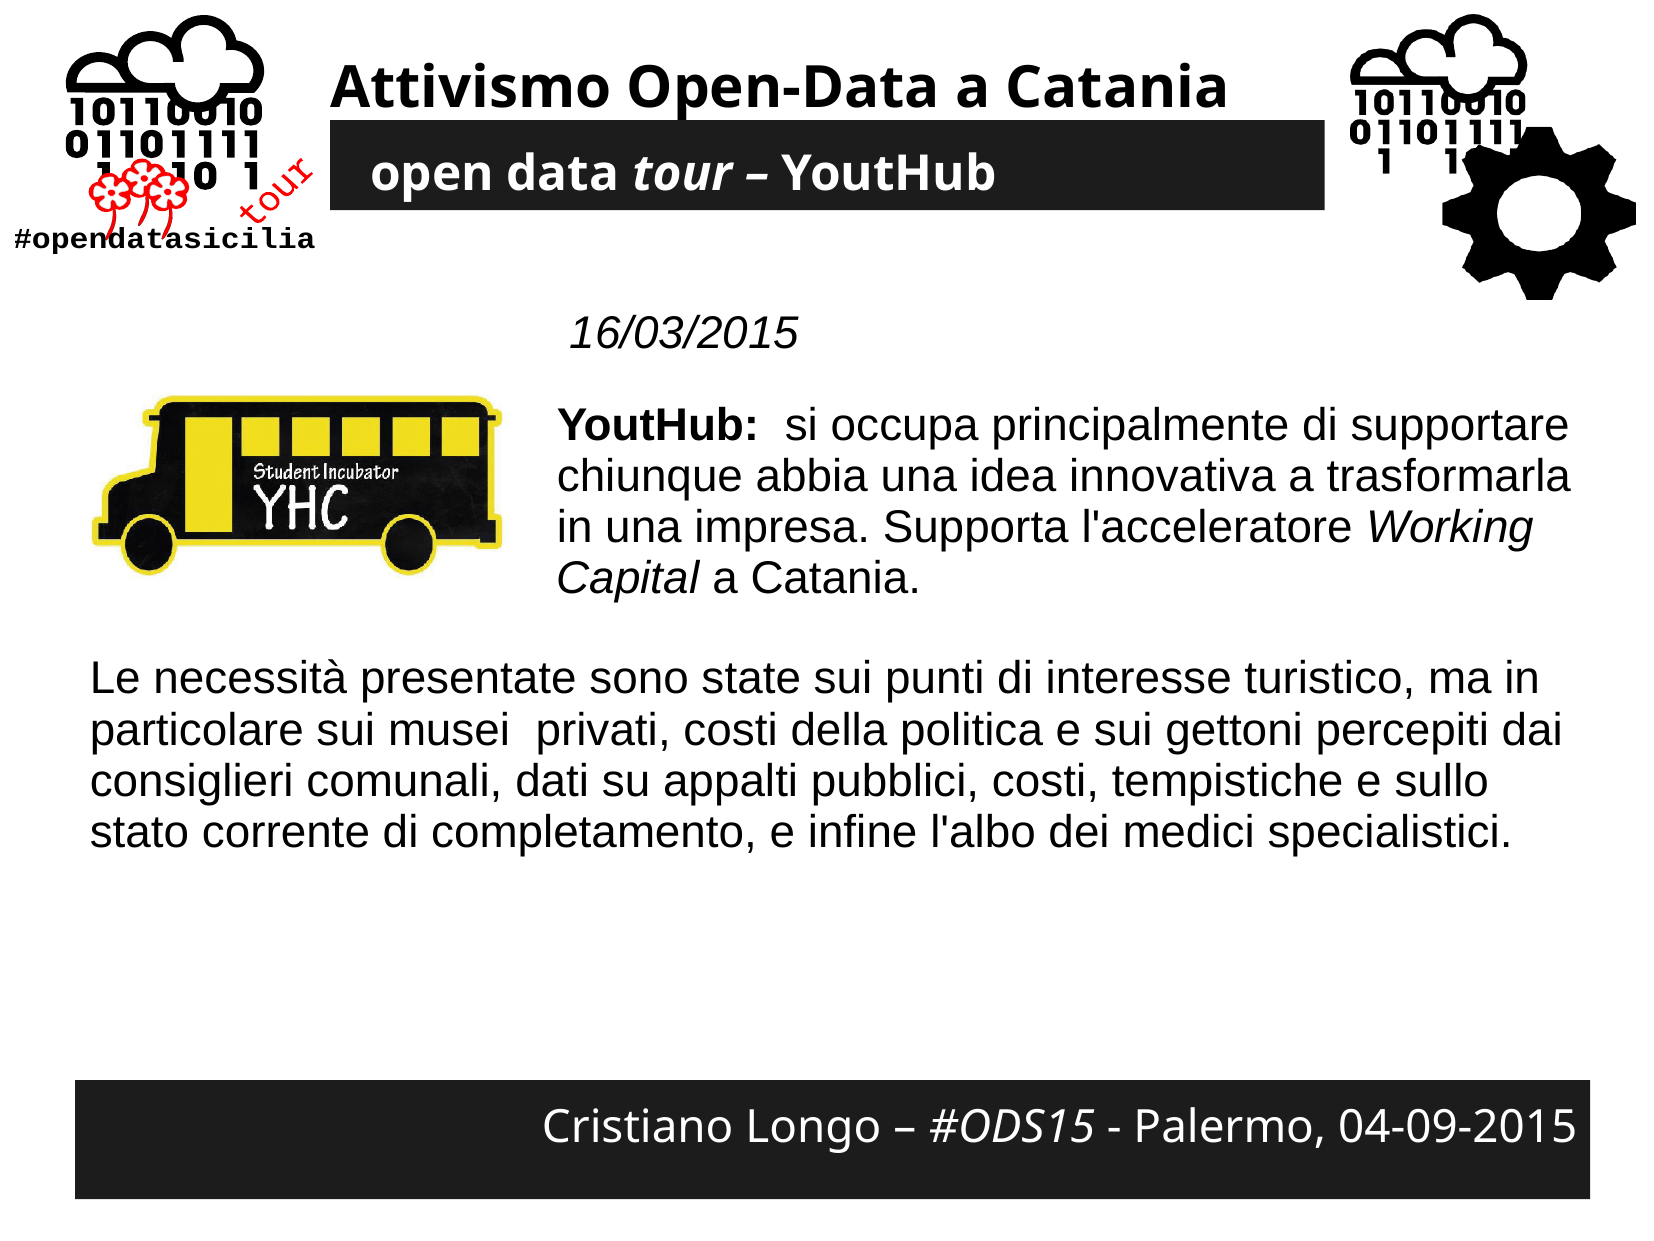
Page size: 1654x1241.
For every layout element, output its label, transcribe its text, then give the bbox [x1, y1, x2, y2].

list Cristiano Longo – #ODS15 - Palermo, 04-09-2015 [75, 1080, 1591, 1200]
text_box Le necessità presentate sono state sui punti di interesse turistico, ma in particolare sui musei privati, costi della politica e sui gettoni percepiti dai consiglieri comunali, dati su appalti pubblici, costi, tempistiche e sullo stato corrente di completamento, e infine l'albo dei medici specialistici. [75, 645, 1606, 865]
list open data tour – YoutHub [330, 120, 1325, 211]
list Attivismo Open-Data a Catania [330, 45, 1321, 120]
picture [15, 15, 316, 256]
text_box YoutHub: si occupa principalmente di supportare chiunque abbia una idea innovativa a trasformarla in una impresa. Supporta l'acceleratore Working Capital a Catania. [542, 391, 1606, 645]
text_box 16/03/2015 [555, 300, 1336, 367]
picture [60, 329, 541, 631]
picture [1350, 14, 1636, 301]
